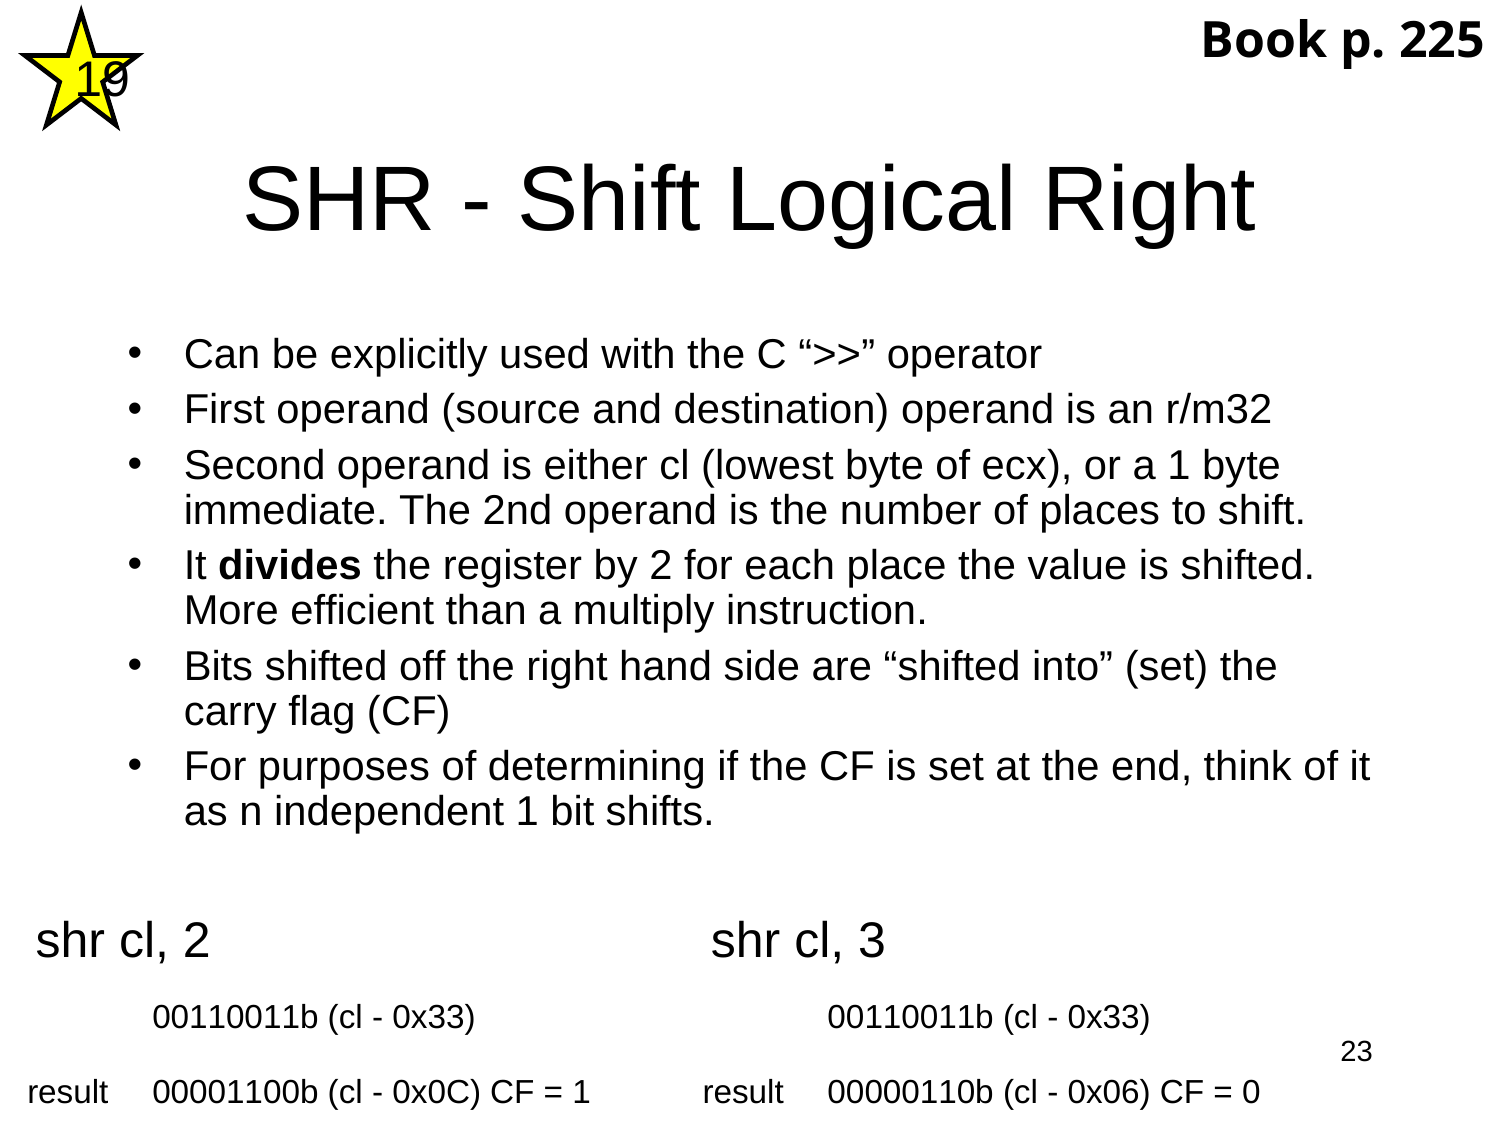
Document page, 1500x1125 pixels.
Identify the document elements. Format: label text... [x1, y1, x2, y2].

text_box 19 [109, 65, 121, 77]
text_box shr cl, 3 [696, 899, 901, 976]
list Can be explicitly used with the C “>>” operator First operand (source and destination) operand is an r/m32 Second operand is either cl (lowest byte of ecx), or a 1 byte immediate. The 2nd operand is the number of places to shift. It divides the register by 2 for each place the value is shifted. More efficient than a multiply instruction. Bits shifted off the right hand side are “shifted into” (set) the carry flag (CF) For purposes of determining if the CF is set at the end, think of it as n independent 1 bit shifts. [112, 324, 1388, 843]
text_box <number> [1288, 1025, 1388, 1101]
table_header [13, 988, 137, 1063]
title SHR - Shift Logical Right [112, 99, 1388, 288]
table_header 00110011b (cl - 0x33) [137, 988, 612, 1063]
text_box shr cl, 2 [20, 899, 226, 976]
table_header 00110011b (cl - 0x33) [813, 988, 1288, 1063]
table_cell result [13, 1063, 137, 1118]
table_cell 00000110b (cl - 0x06) CF = 0 [813, 1063, 1288, 1118]
text_box Book p. 225 [1185, 0, 1500, 76]
text_box 19 [24, 12, 138, 125]
table_cell 00001100b (cl - 0x0C) CF = 1 [137, 1063, 612, 1118]
table_header [688, 988, 813, 1063]
table_cell result [688, 1063, 813, 1118]
